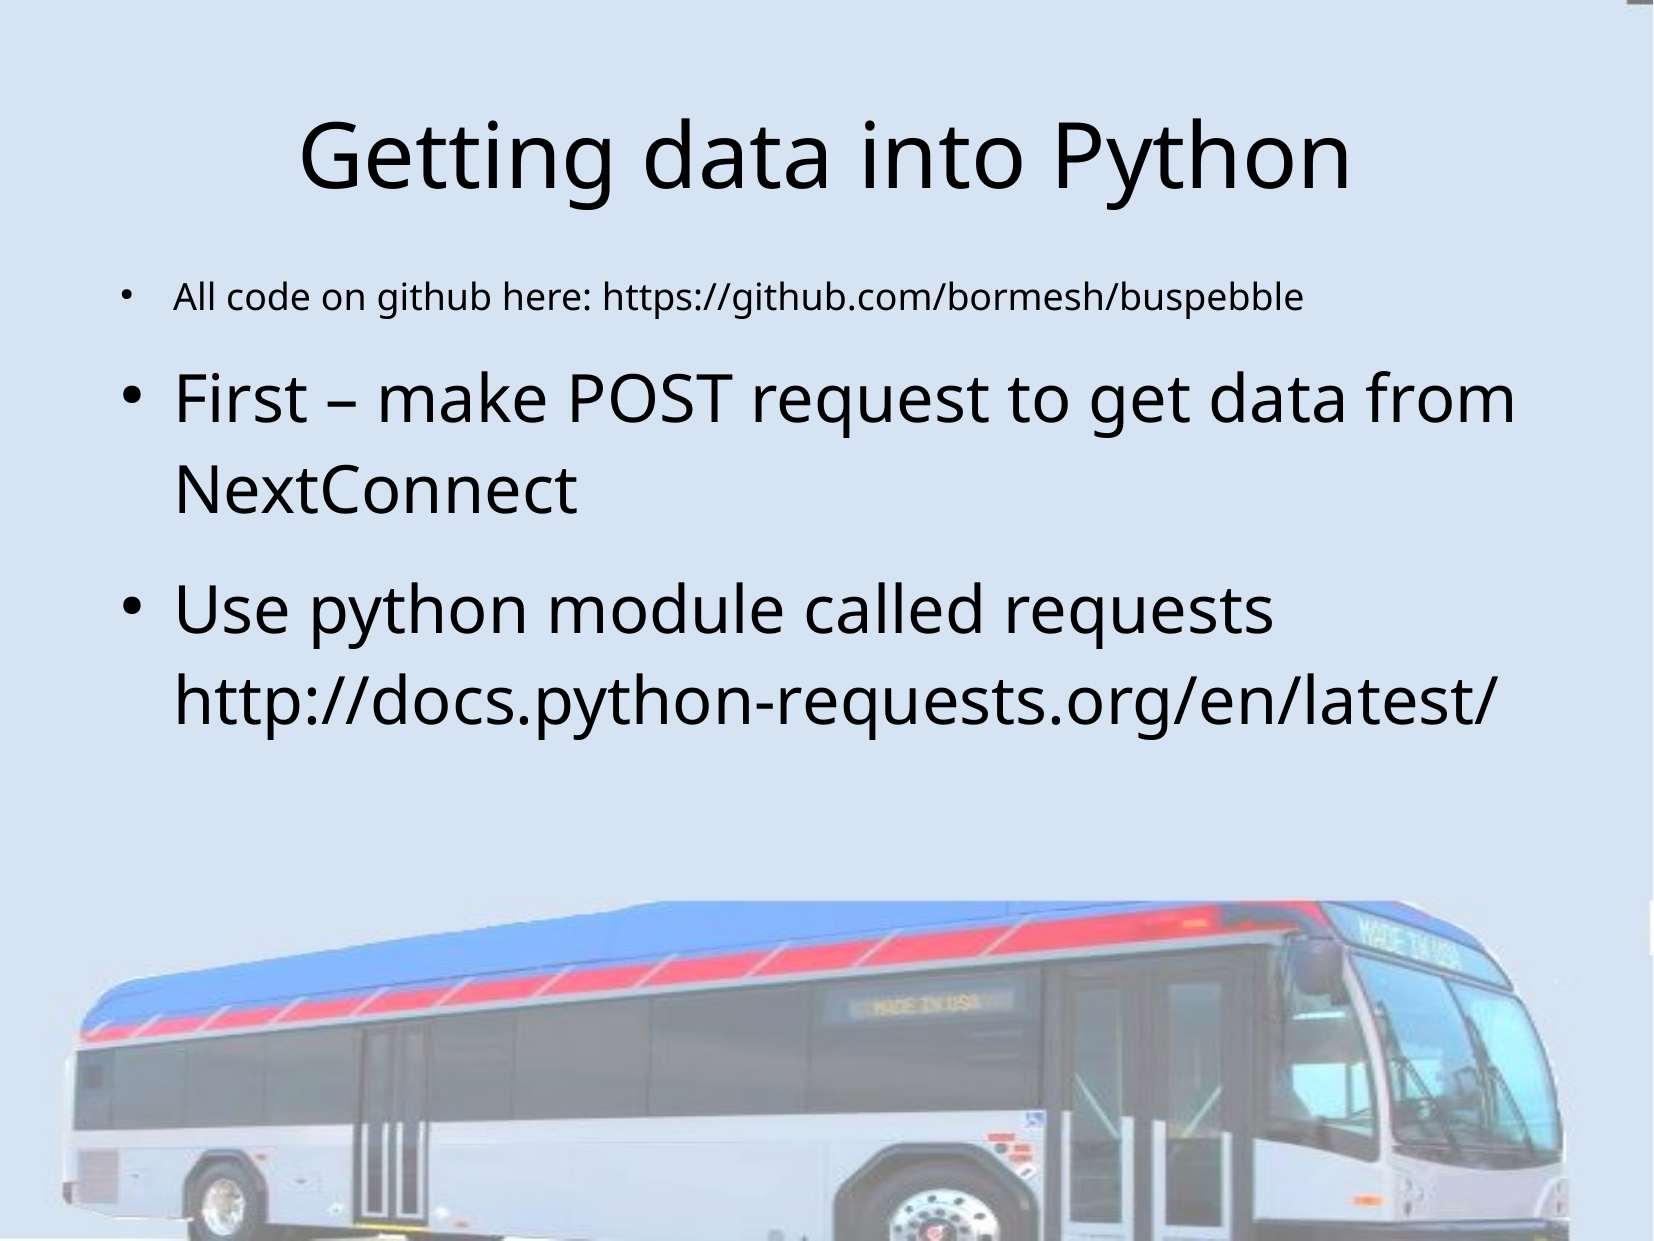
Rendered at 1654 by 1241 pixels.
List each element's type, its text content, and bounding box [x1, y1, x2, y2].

picture [0, 0, 1654, 1241]
list All code on github here: https://github.com/bormesh/buspebble First – make POST request to get data from NextConnect Use python module called requests http://docs.python-requests.org/en/latest/ [102, 270, 1591, 991]
title Getting data into Python [82, 49, 1571, 257]
